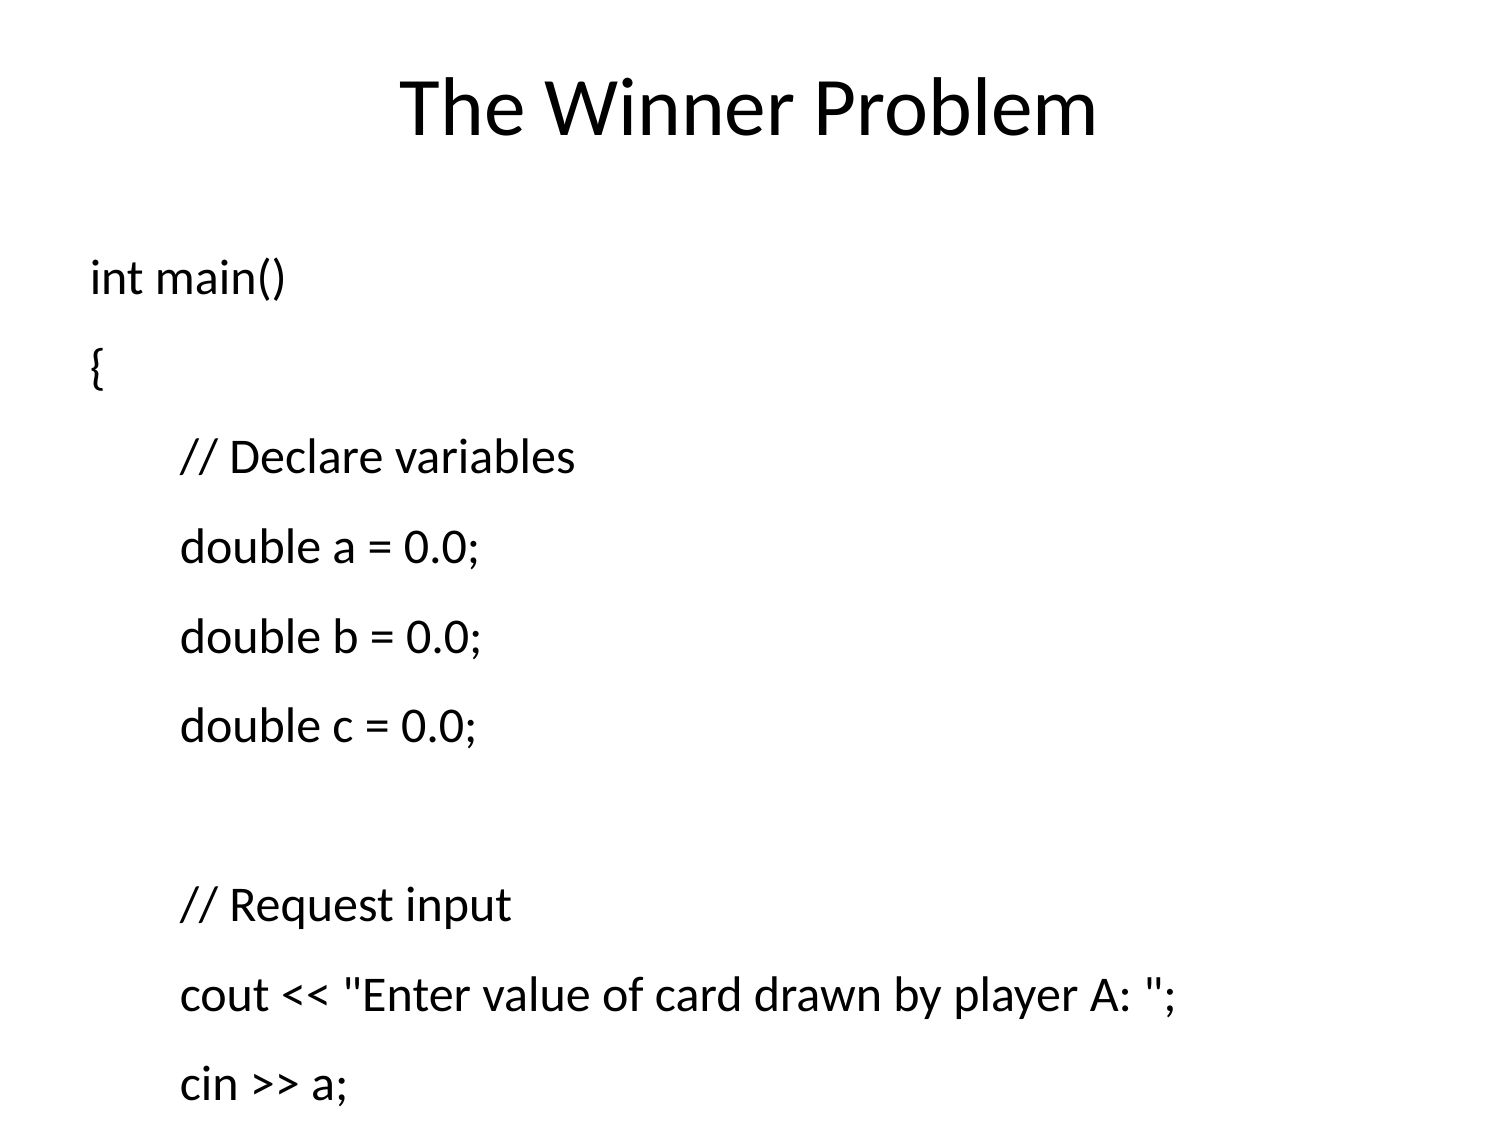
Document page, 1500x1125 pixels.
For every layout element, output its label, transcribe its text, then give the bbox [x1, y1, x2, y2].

title The Winner Problem [75, 45, 1425, 233]
list int main() { // Declare variables double a = 0.0; double b = 0.0; double c = 0.0; // Request input cout << "Enter value of card drawn by player A: "; cin >> a; cout << "Enter value of card drawn by player B: "; cin >> b; cout << "Enter value of card drawn by player C: "; cin >> c; [75, 237, 1450, 1113]
